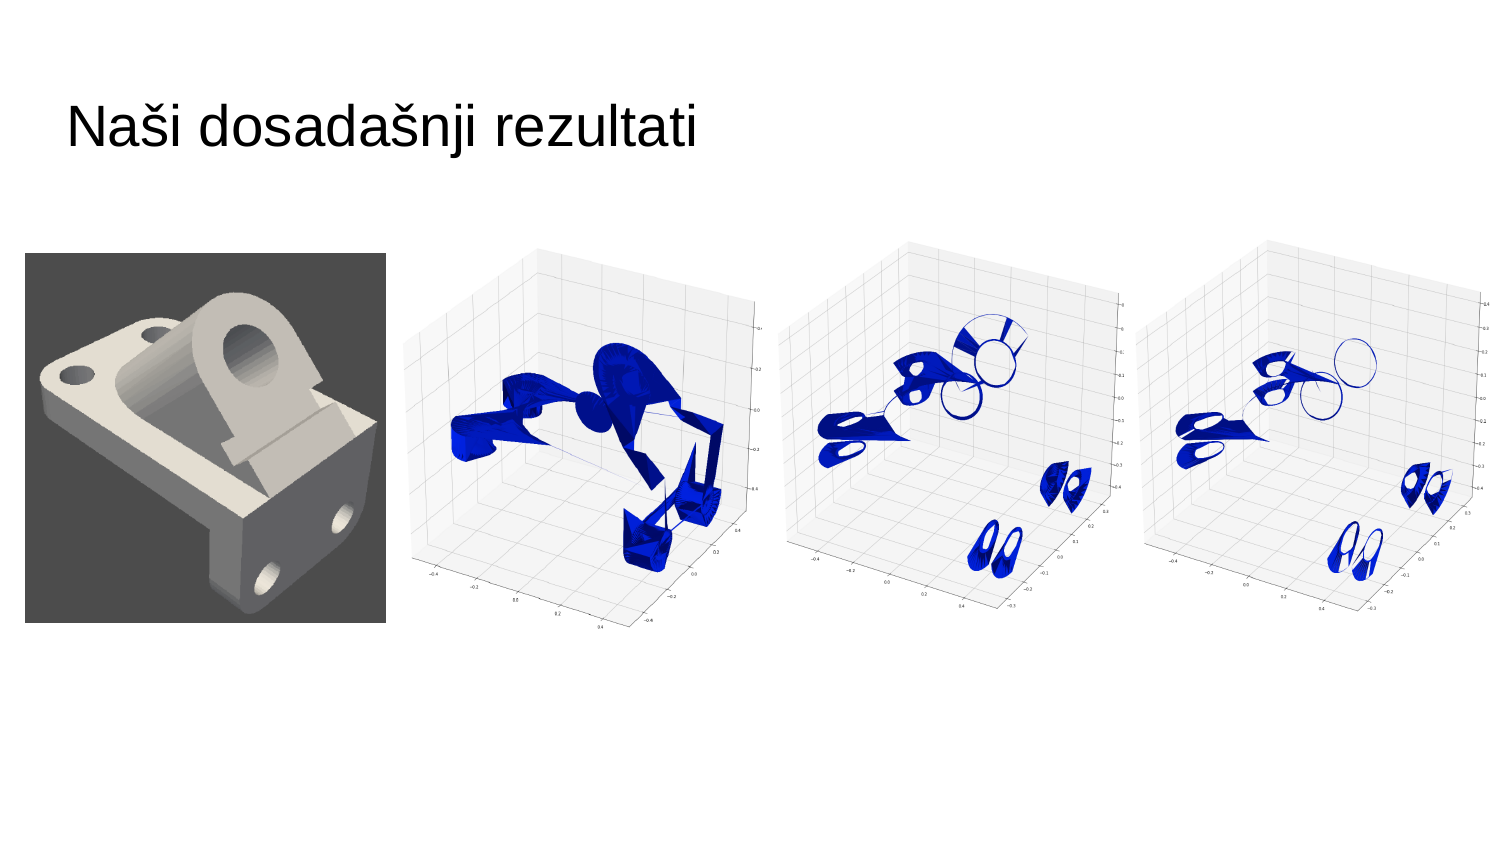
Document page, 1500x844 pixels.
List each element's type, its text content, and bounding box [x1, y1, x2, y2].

title Naši dosadašnji rezultati [51, 72, 1449, 167]
picture [25, 228, 1500, 631]
